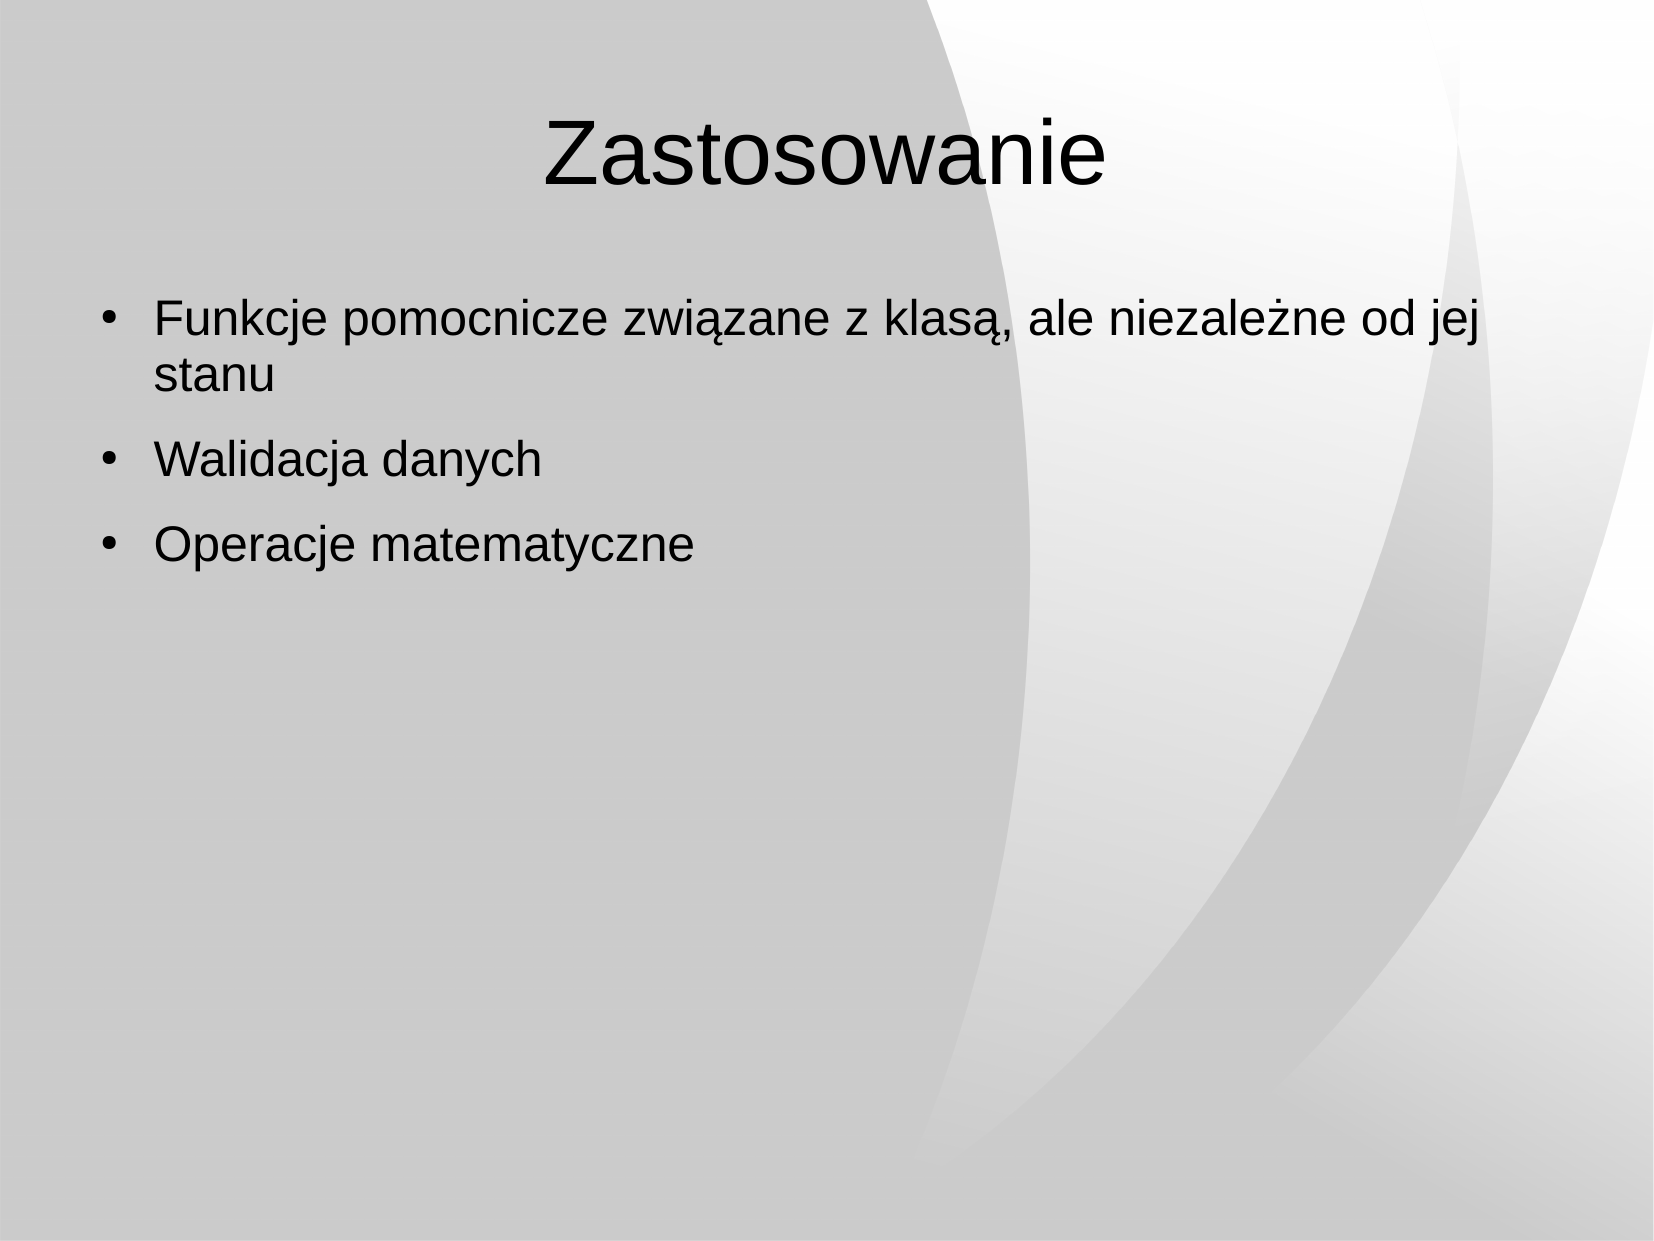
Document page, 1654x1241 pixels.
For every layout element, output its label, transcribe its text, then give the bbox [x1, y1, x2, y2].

list Funkcje pomocnicze związane z klasą, ale niezależne od jej stanu Walidacja danych Operacje matematyczne [82, 290, 1571, 1109]
picture [0, 0, 1654, 1241]
title Zastosowanie [82, 49, 1571, 257]
